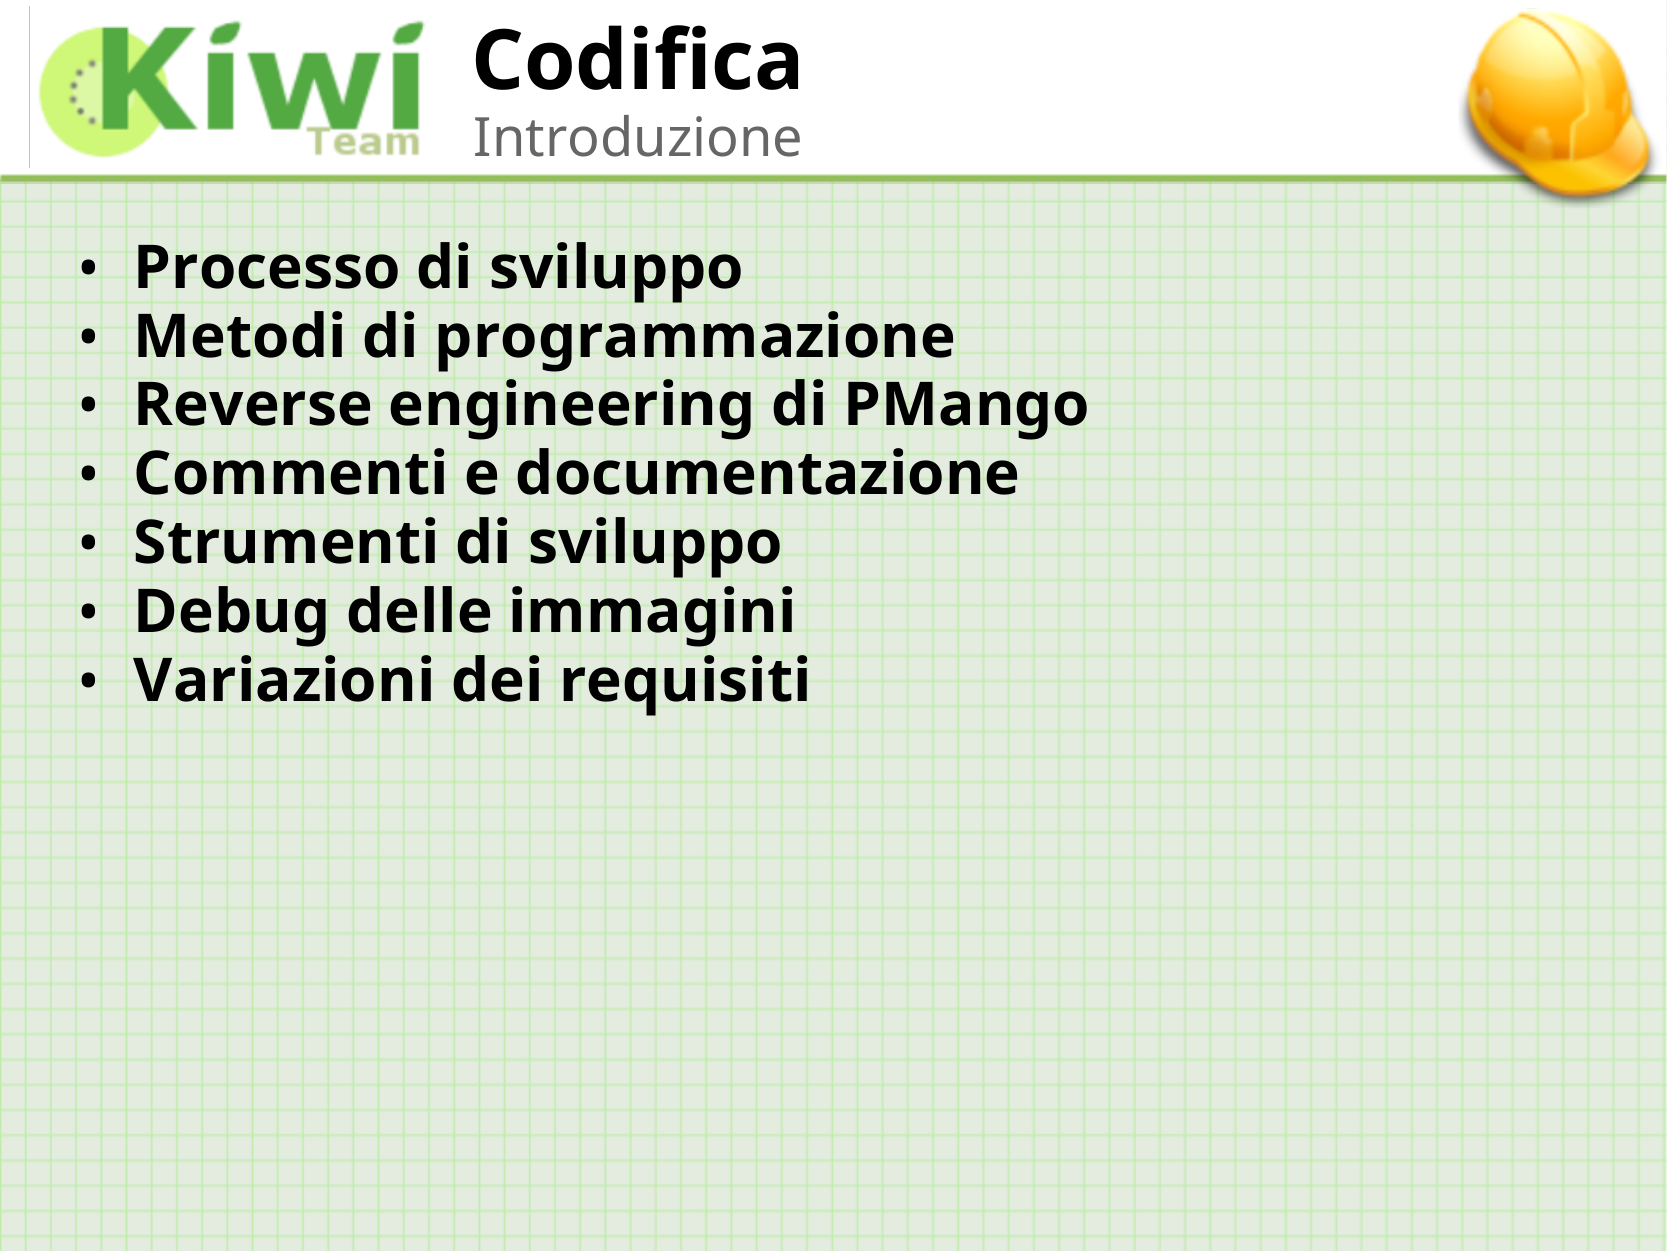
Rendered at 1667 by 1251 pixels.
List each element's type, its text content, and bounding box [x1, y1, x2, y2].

title Codifica [471, 0, 1441, 122]
text_box Introduzione [473, 107, 1327, 169]
picture [0, 0, 1667, 1251]
subtitle Processo di sviluppo Metodi di programmazione Reverse engineering di PMango Commenti e documentazione Strumenti di sviluppo Debug delle immagini Variazioni dei requisiti [58, 233, 1609, 1231]
